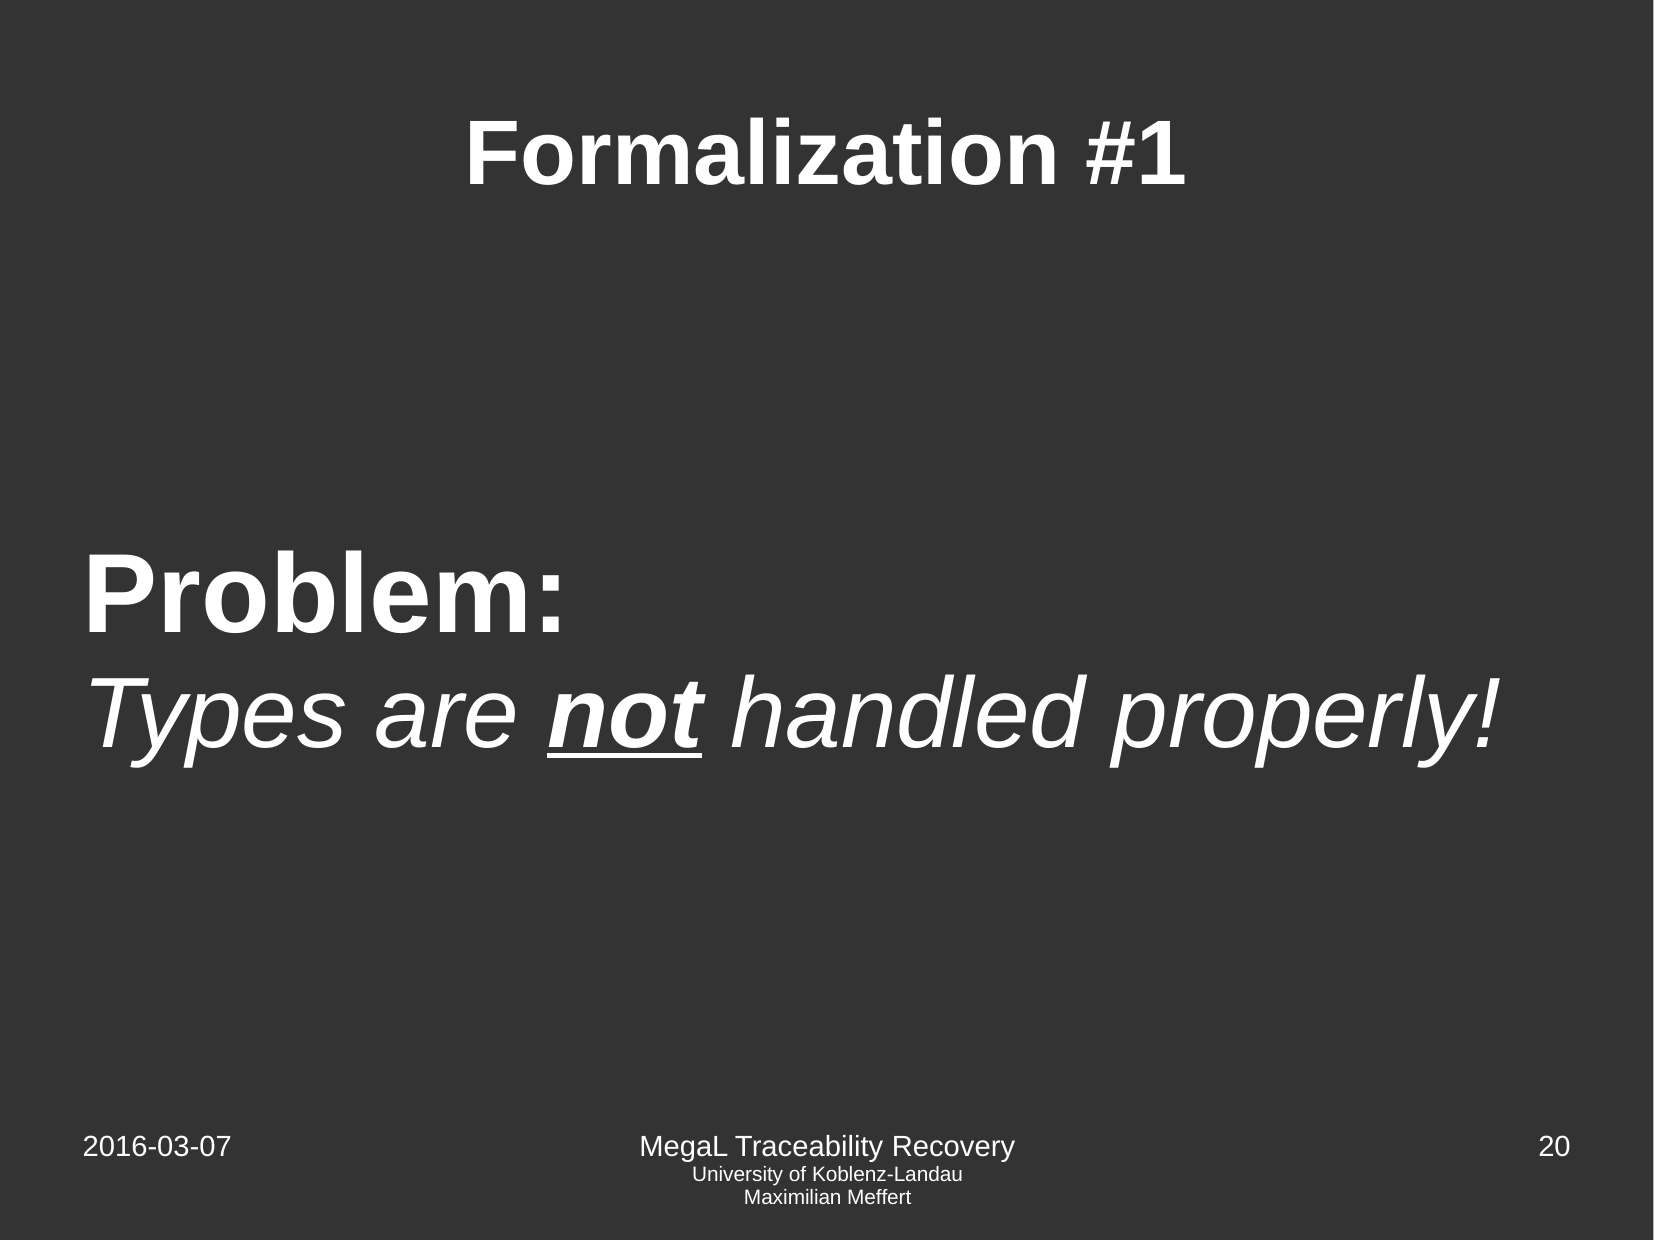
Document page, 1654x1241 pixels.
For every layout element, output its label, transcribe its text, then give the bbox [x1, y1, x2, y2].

subtitle Problem: Types are not handled properly! [82, 290, 1571, 1010]
title Formalization #1 [82, 49, 1571, 257]
